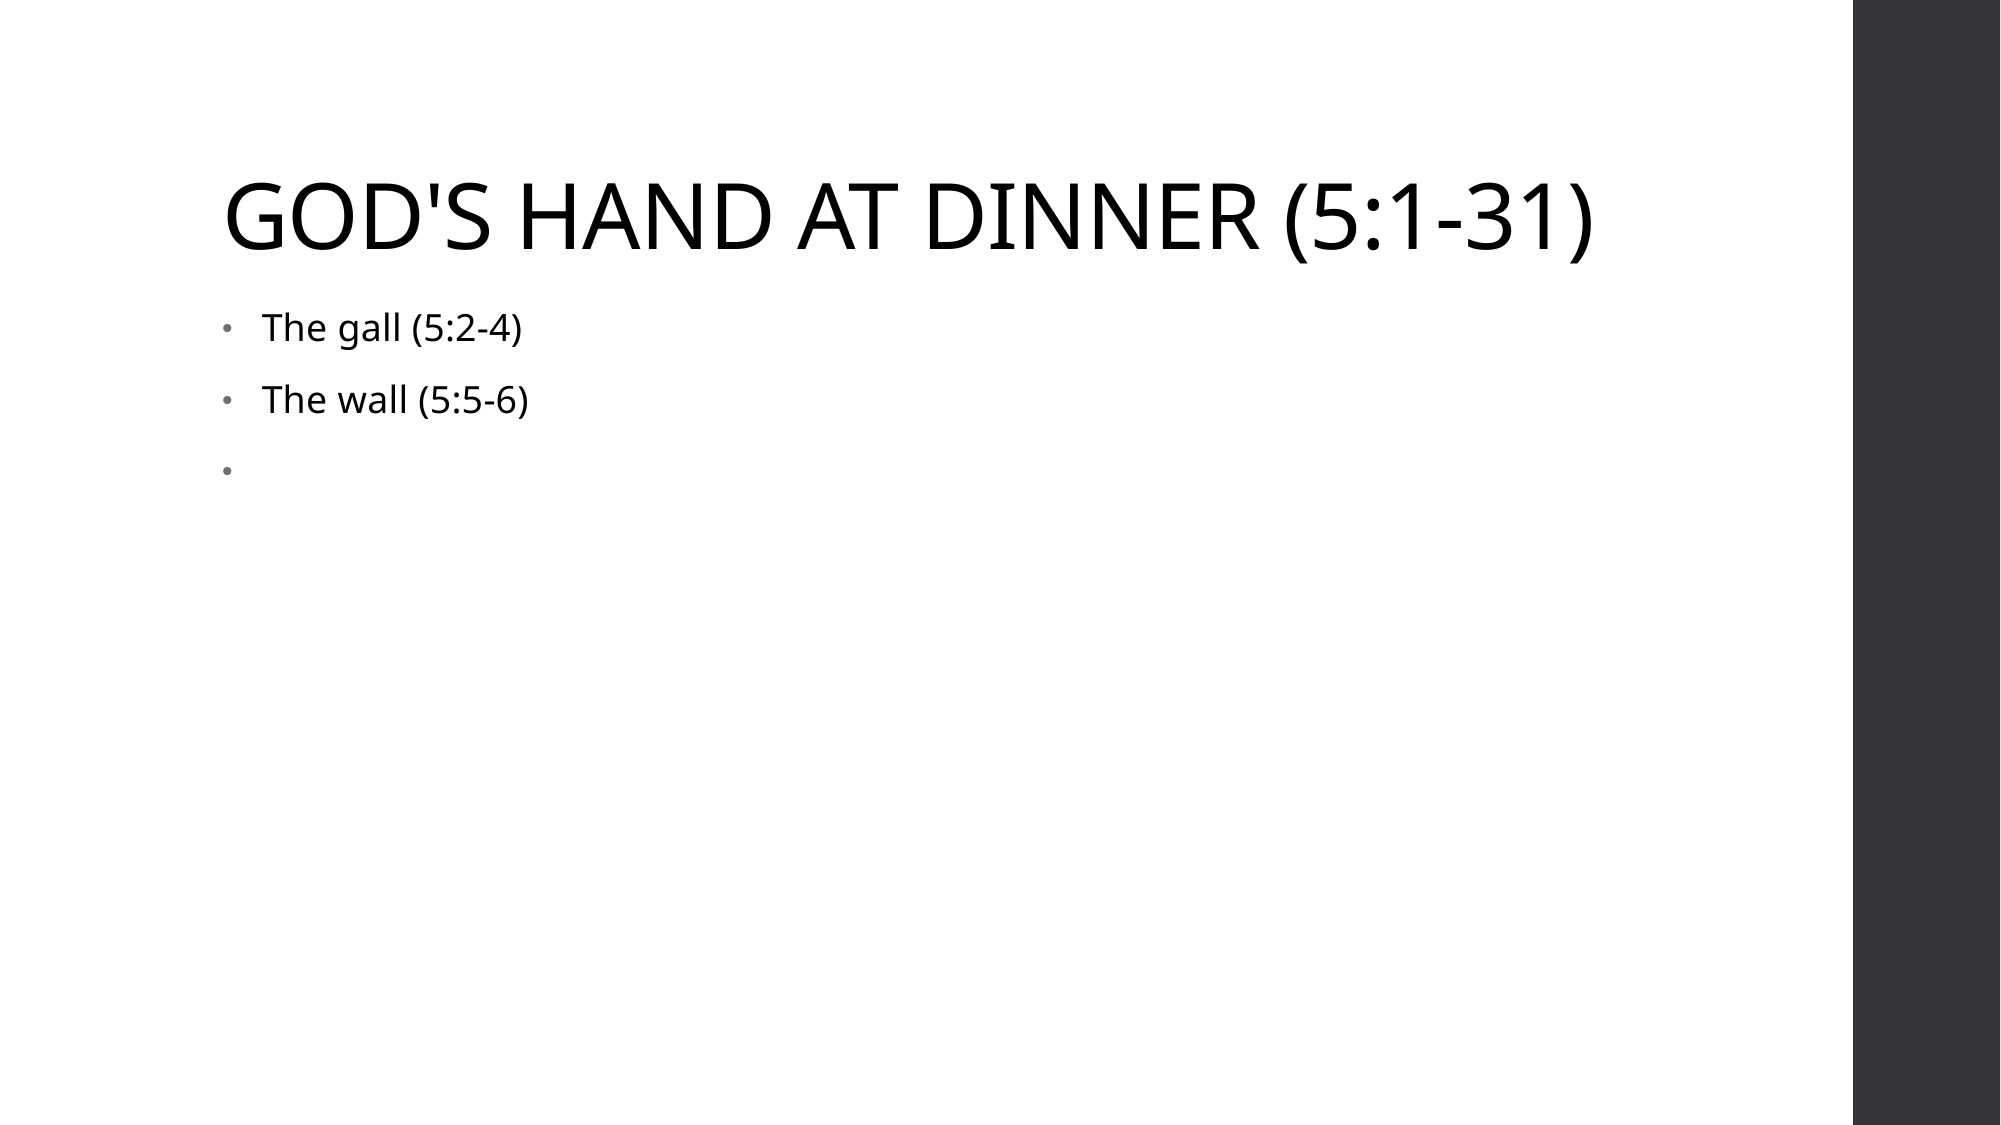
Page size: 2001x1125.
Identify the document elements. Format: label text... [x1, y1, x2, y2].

list The gall (5:2-4) The wall (5:5-6) [206, 299, 1617, 1014]
title GOD'S HAND AT DINNER (5:1-31) [206, 60, 1797, 278]
